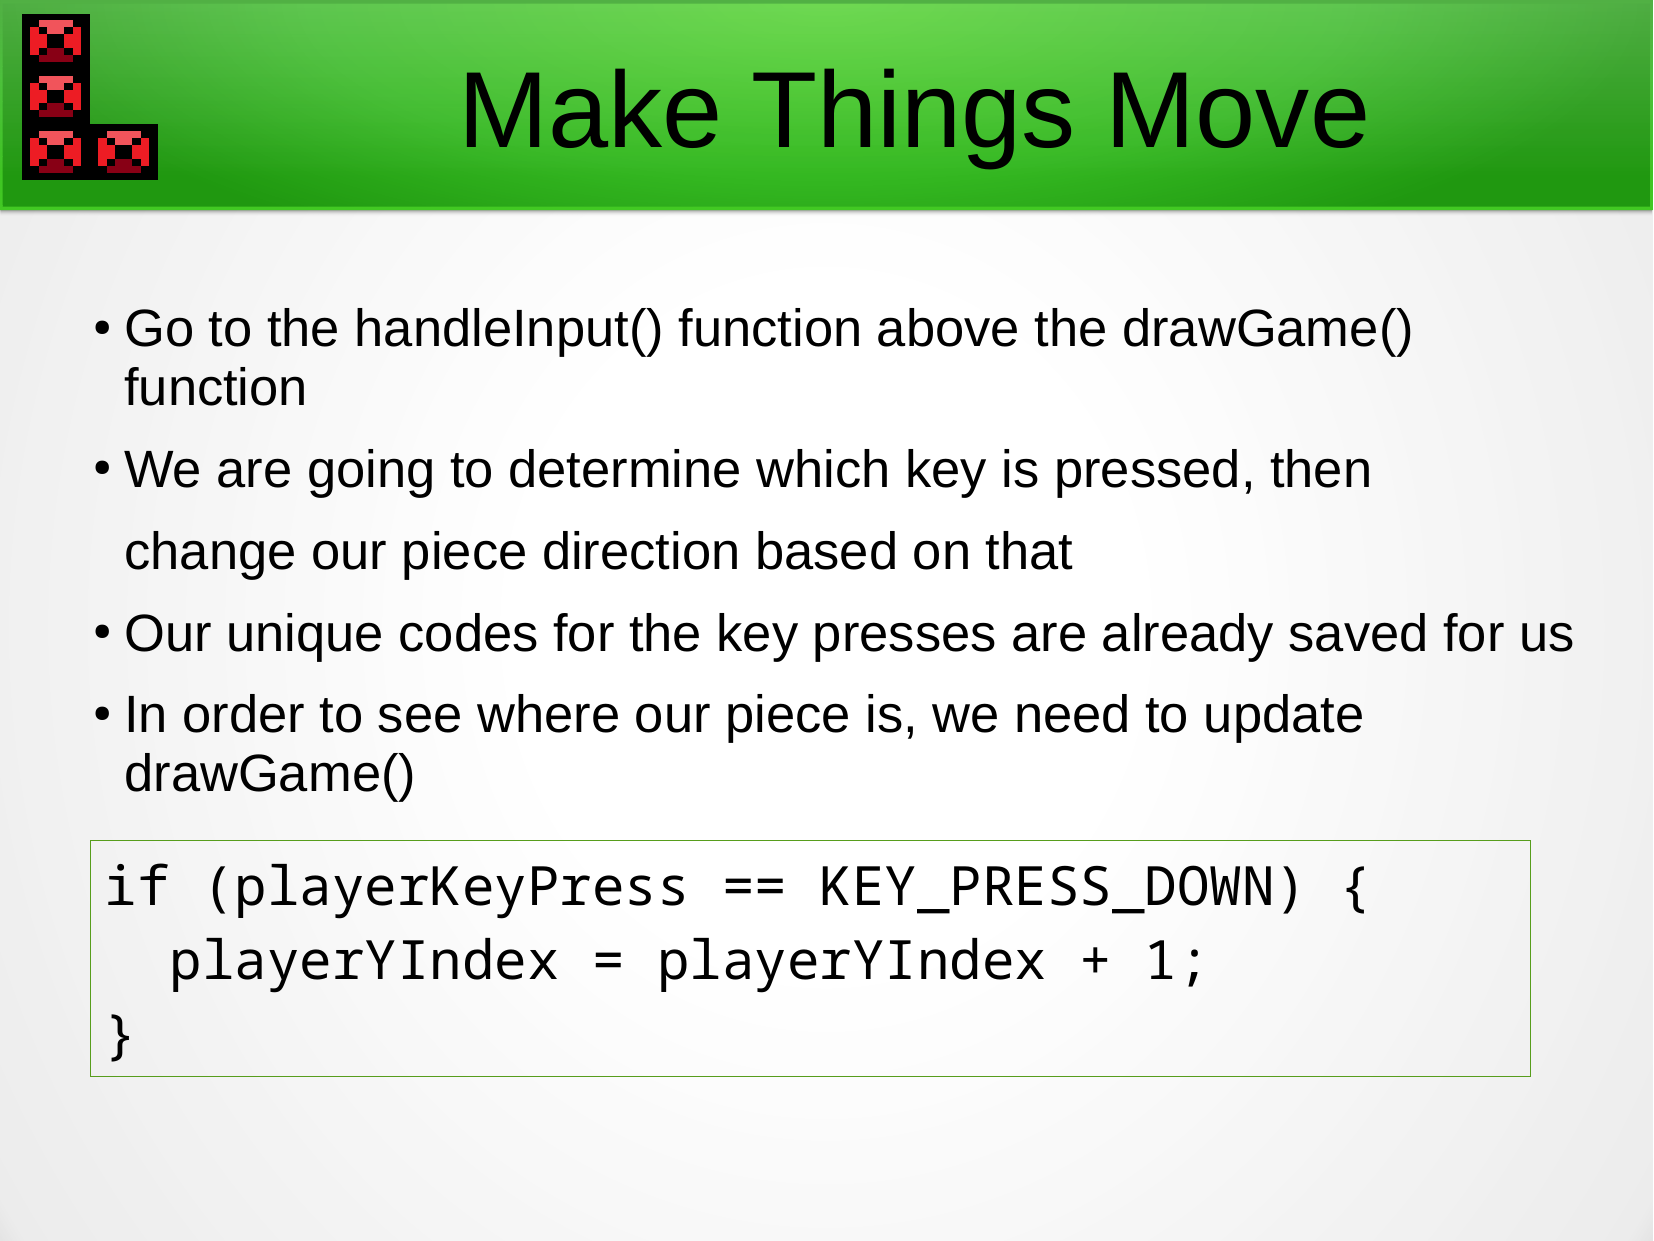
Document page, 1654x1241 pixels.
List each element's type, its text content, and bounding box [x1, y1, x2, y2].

picture [22, 14, 158, 180]
title Make Things Move [195, 30, 1636, 190]
text_box if (playerKeyPress == KEY_PRESS_DOWN) { playerYIndex = playerYIndex + 1; } [90, 840, 1531, 1066]
list Go to the handleInput() function above the drawGame() function We are going to determine which key is pressed, then change our piece direction based on that Our unique codes for the key presses are already saved for us In order to see where our piece is, we need to update drawGame() [82, 299, 1591, 811]
